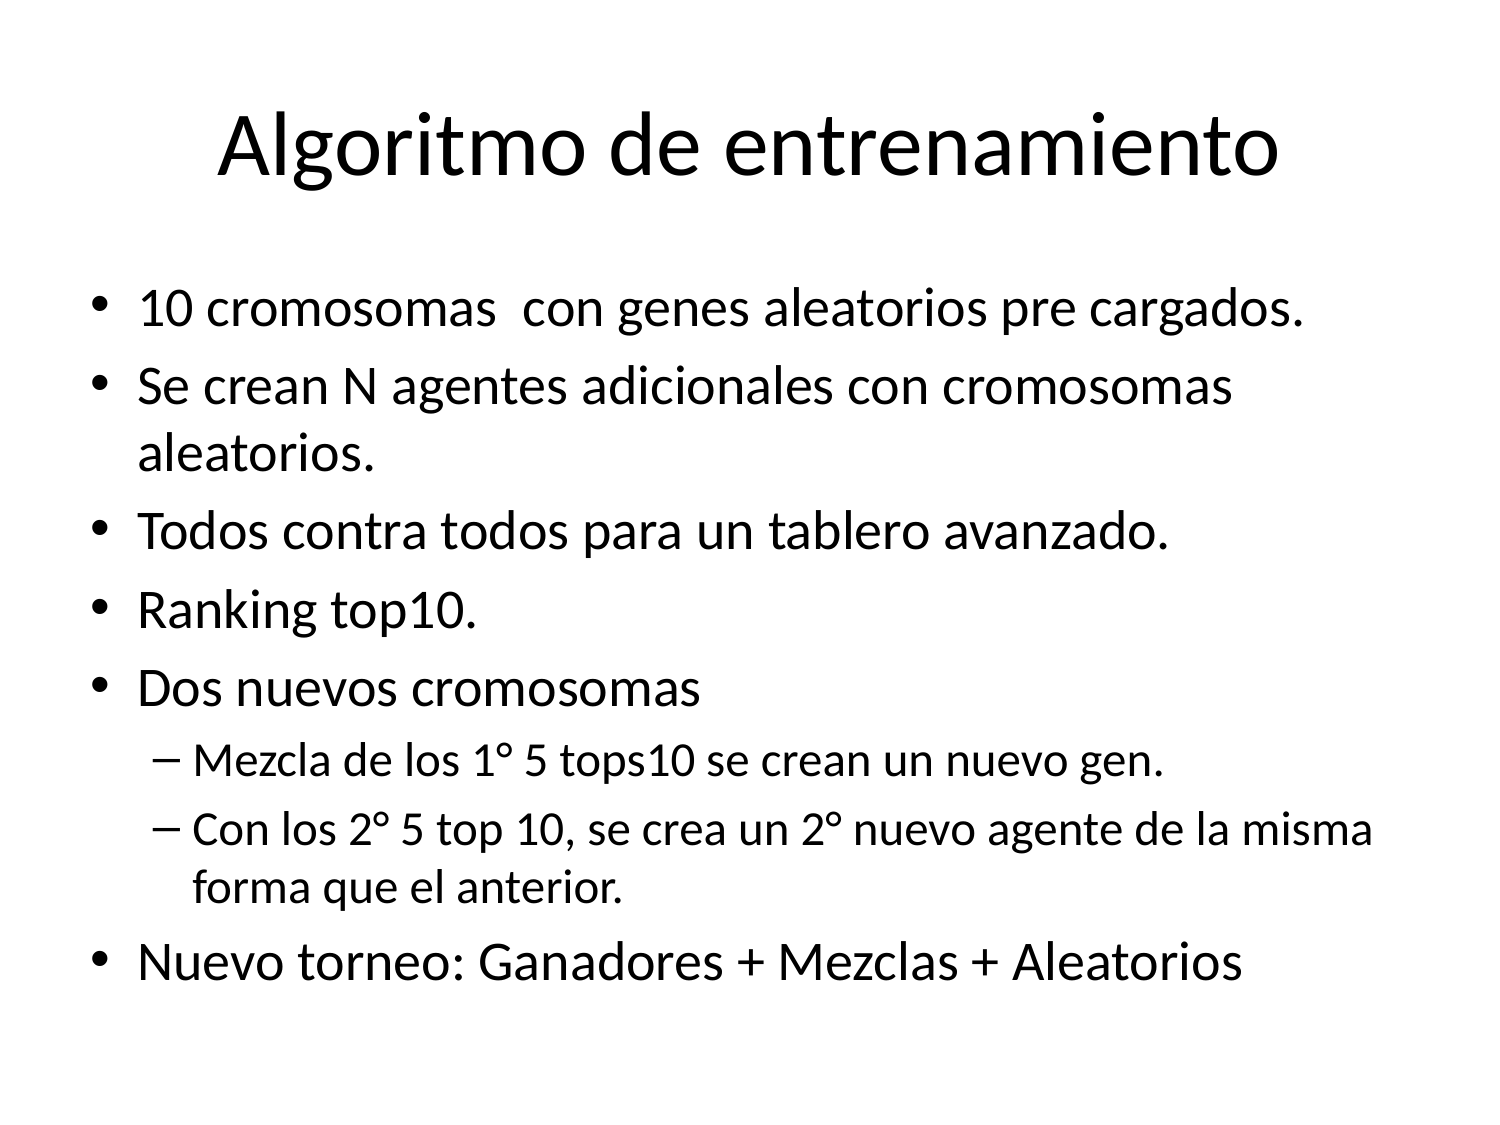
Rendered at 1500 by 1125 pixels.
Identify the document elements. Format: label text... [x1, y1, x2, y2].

title Algoritmo de entrenamiento [75, 45, 1425, 233]
list 10 cromosomas con genes aleatorios pre cargados. Se crean N agentes adicionales con cromosomas aleatorios. Todos contra todos para un tablero avanzado. Ranking top10. Dos nuevos cromosomas Mezcla de los 1° 5 tops10 se crean un nuevo gen. Con los 2° 5 top 10, se crea un 2° nuevo agente de la misma forma que el anterior. Nuevo torneo: Ganadores + Mezclas + Aleatorios [75, 262, 1425, 1005]
